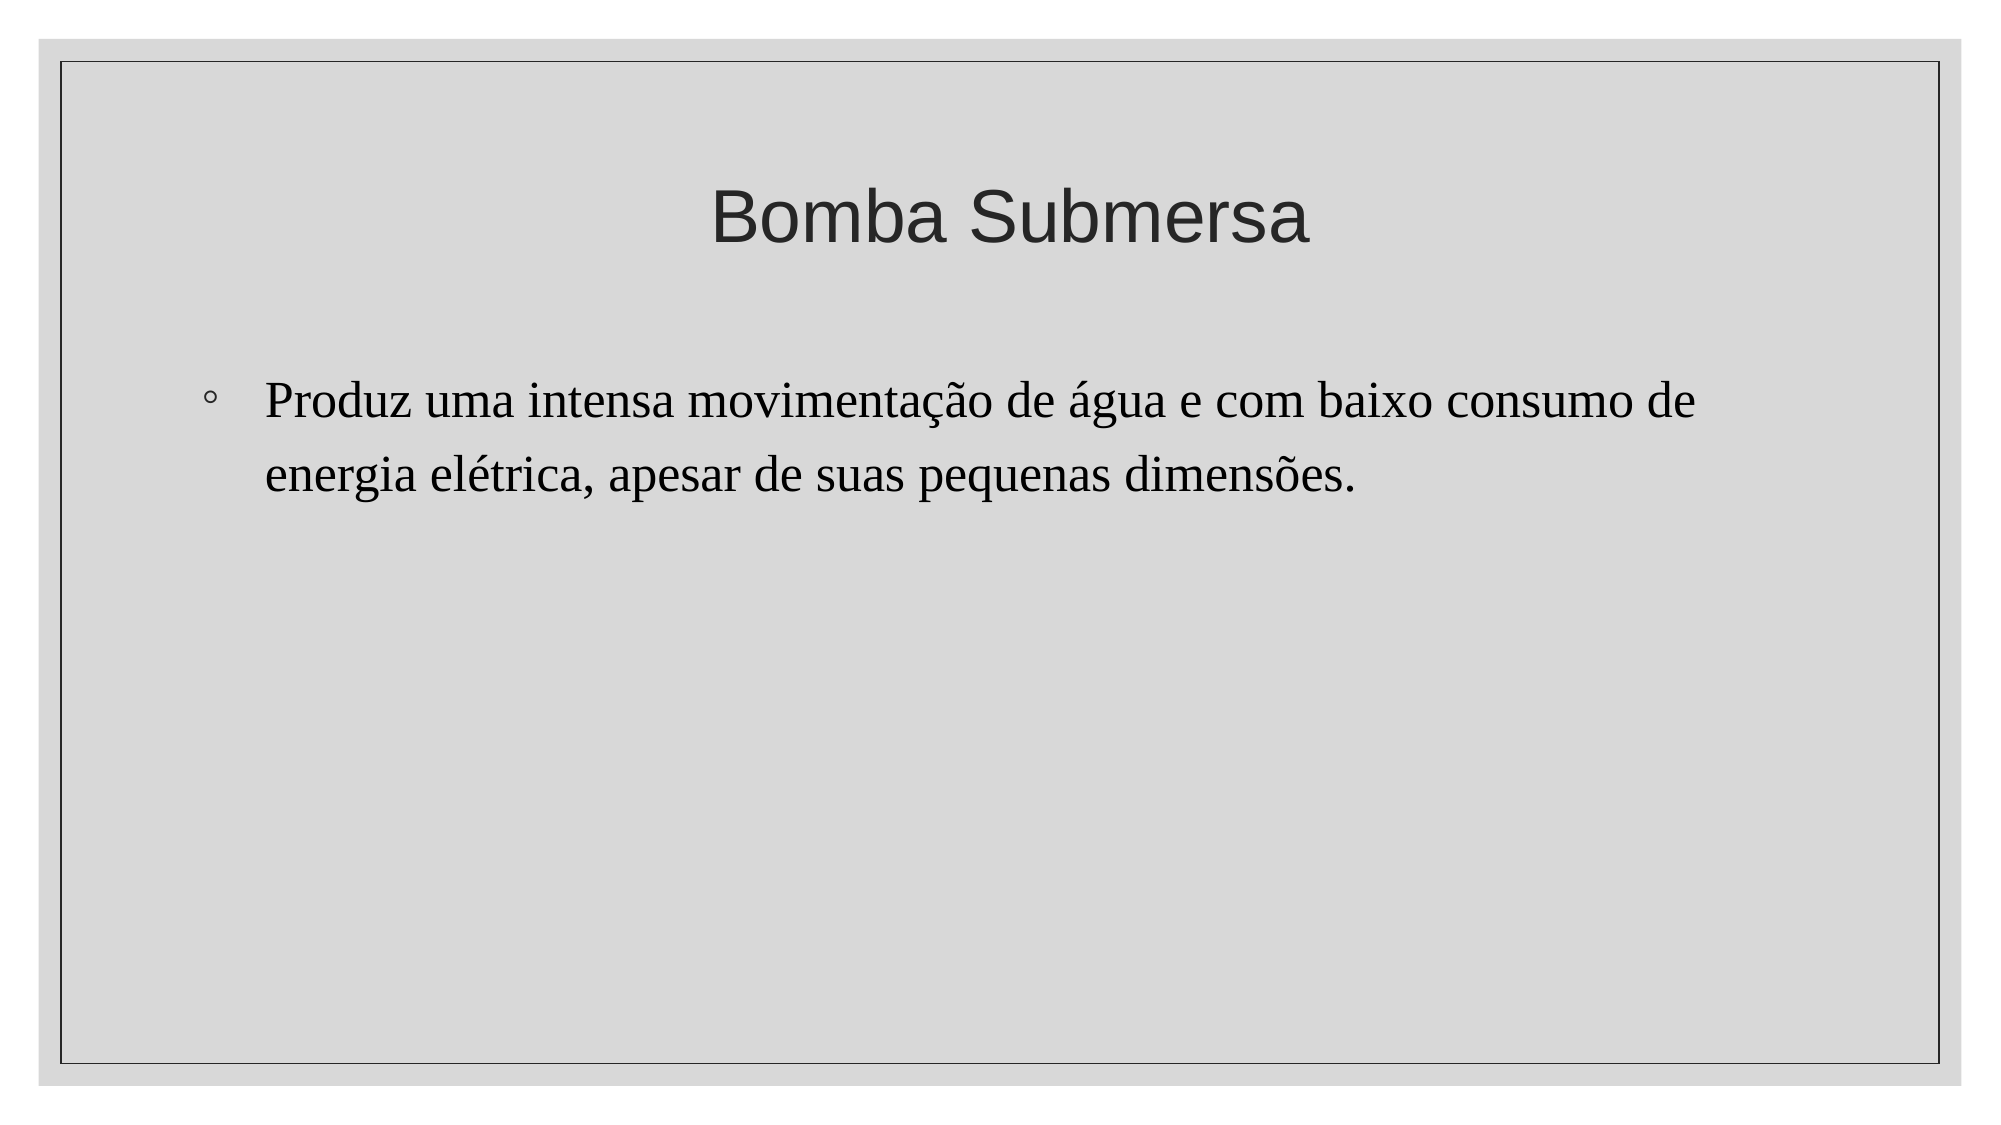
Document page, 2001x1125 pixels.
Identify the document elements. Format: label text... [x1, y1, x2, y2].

list Produz uma intensa movimentação de água e com baixo consumo de energia elétrica, apesar de suas pequenas dimensões. [174, 345, 1825, 977]
title Bomba Submersa [174, 105, 1825, 331]
